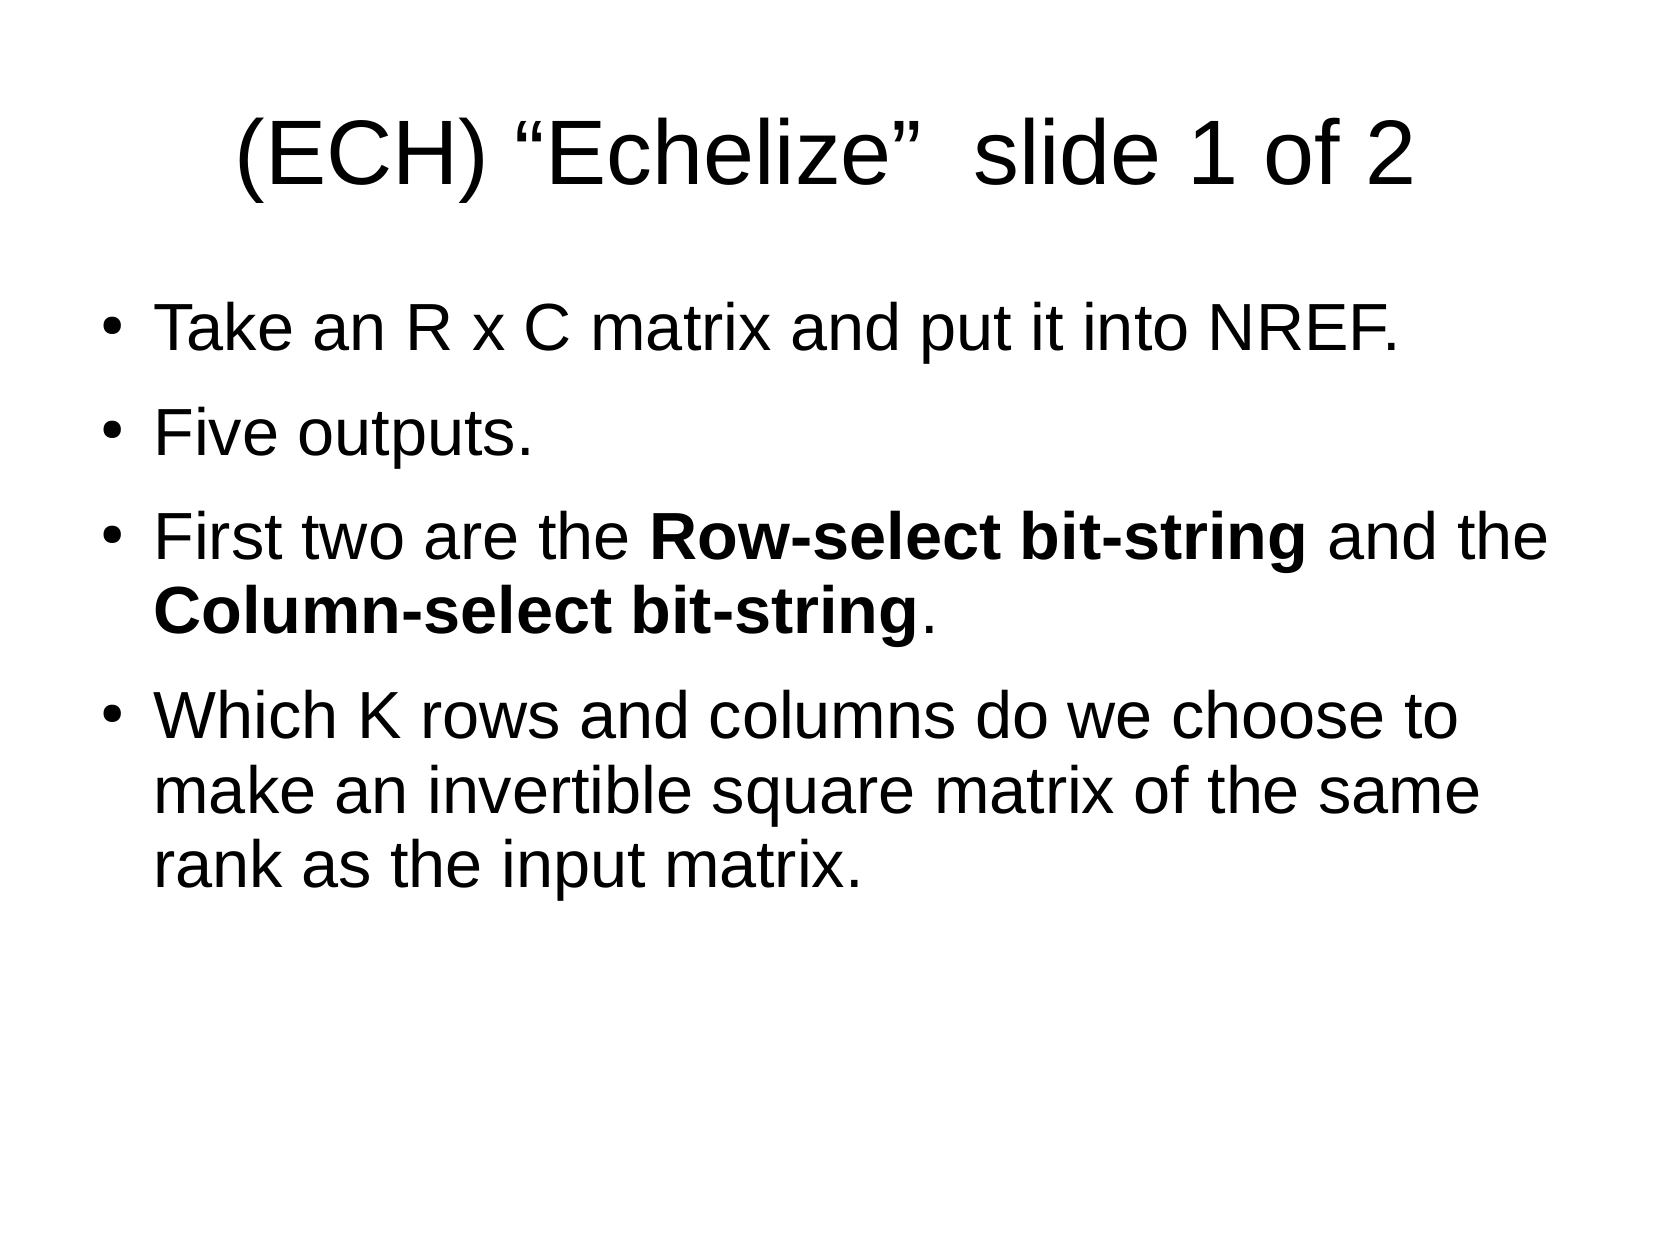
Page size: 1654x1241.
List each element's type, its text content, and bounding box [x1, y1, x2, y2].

list Take an R x C matrix and put it into NREF. Five outputs. First two are the Row-select bit-string and the Column-select bit-string. Which K rows and columns do we choose to make an invertible square matrix of the same rank as the input matrix. [82, 290, 1571, 1109]
title (ECH) “Echelize” slide 1 of 2 [82, 49, 1571, 257]
